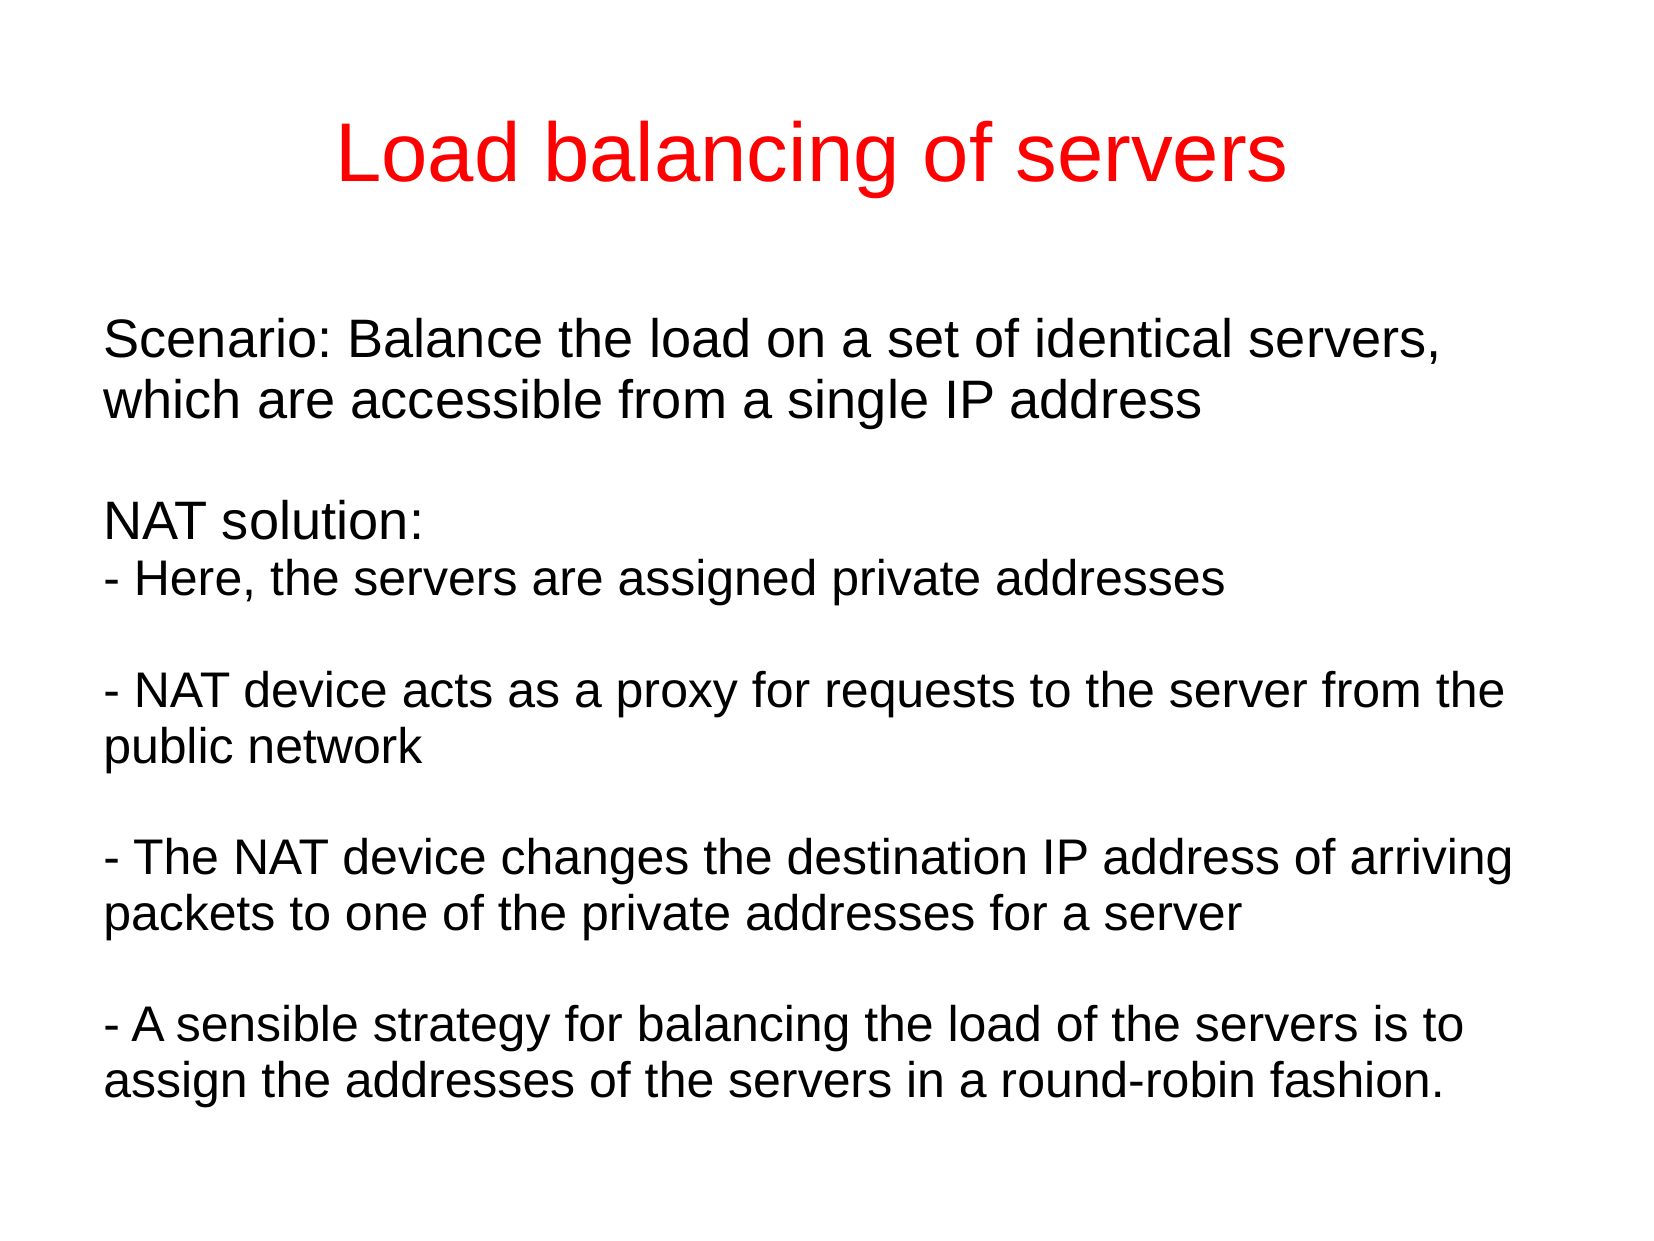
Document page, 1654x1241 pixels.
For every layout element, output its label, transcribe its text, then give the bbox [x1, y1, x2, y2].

title Load balancing of servers [11, 49, 1636, 257]
text_box Scenario: Balance the load on a set of identical servers, which are accessible from a single IP address NAT solution: - Here, the servers are assigned private addresses - NAT device acts as a proxy for requests to the server from the public network - The NAT device changes the destination IP address of arriving packets to one of the private addresses for a server - A sensible strategy for balancing the load of the servers is to assign the addresses of the servers in a round-robin fashion. [88, 301, 1570, 1122]
